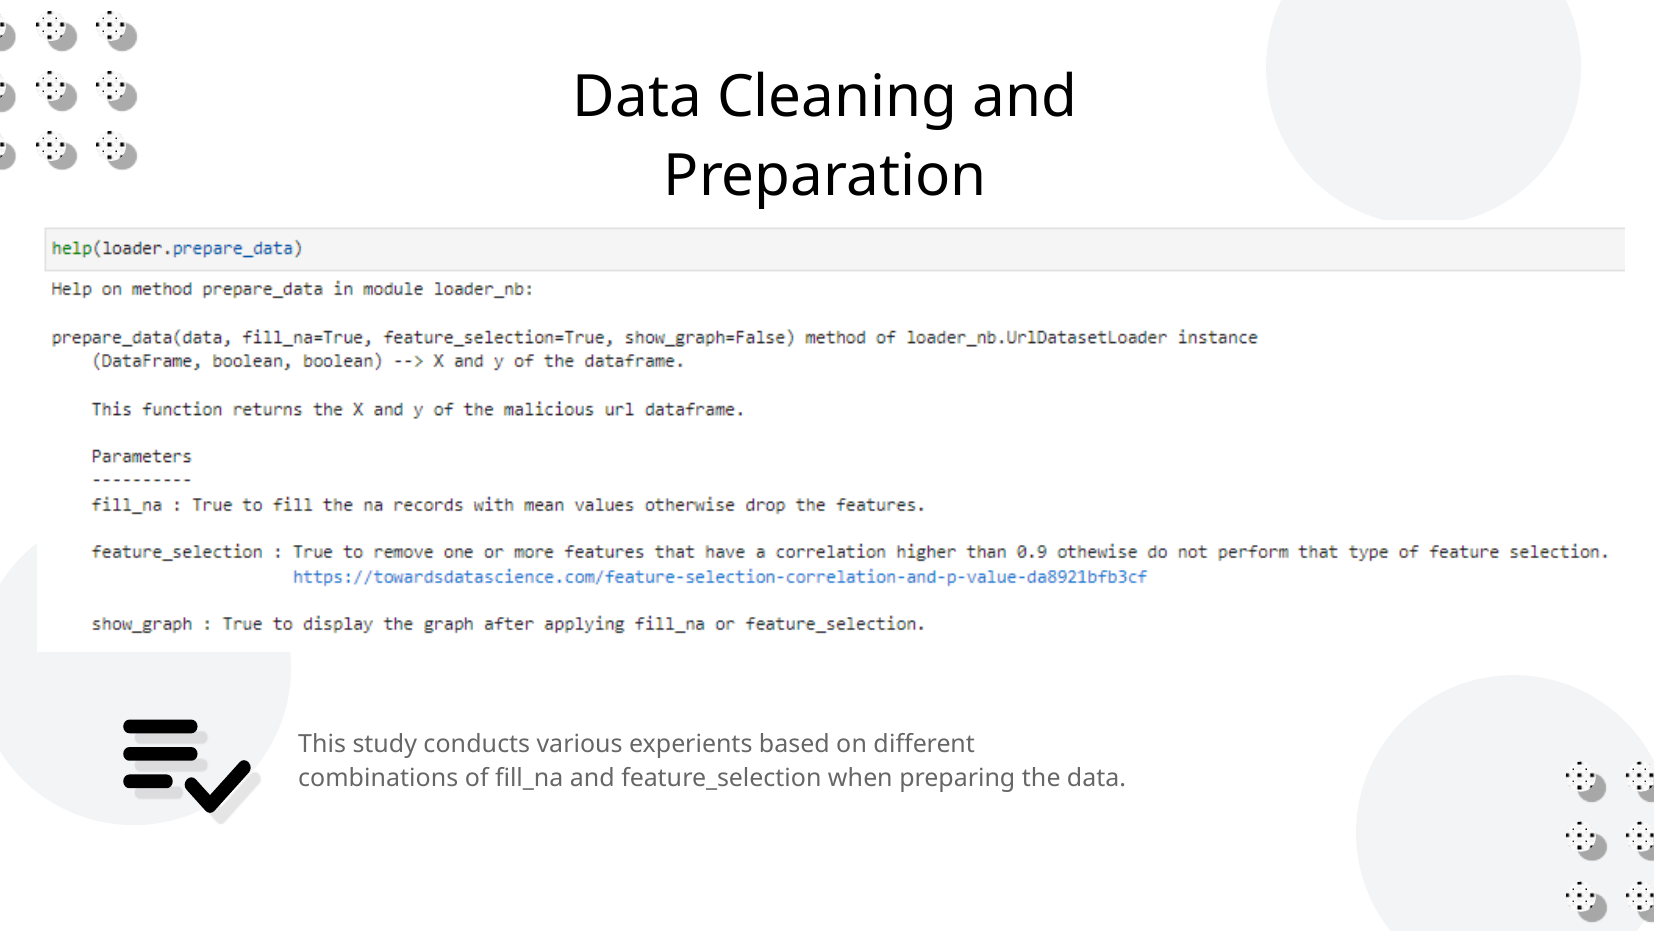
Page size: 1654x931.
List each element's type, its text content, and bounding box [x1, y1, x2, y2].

picture [95, 10, 126, 41]
picture [1565, 821, 1596, 852]
picture [35, 130, 67, 161]
picture [1625, 761, 1654, 792]
picture [0, 13, 6, 38]
picture [35, 70, 66, 101]
picture [37, 220, 1625, 652]
picture [35, 10, 66, 41]
picture [0, 133, 7, 159]
picture [1565, 761, 1596, 792]
picture [0, 74, 6, 99]
picture [1625, 821, 1654, 852]
text_box Data Cleaning and Preparation [420, 46, 1231, 220]
picture [95, 130, 127, 161]
picture [1565, 881, 1596, 912]
picture [107, 675, 263, 847]
picture [95, 70, 126, 101]
text_box This study conducts various experients based on different combinations of fill_na and feature_selection when preparing the data. [283, 718, 1157, 857]
picture [1625, 881, 1654, 912]
